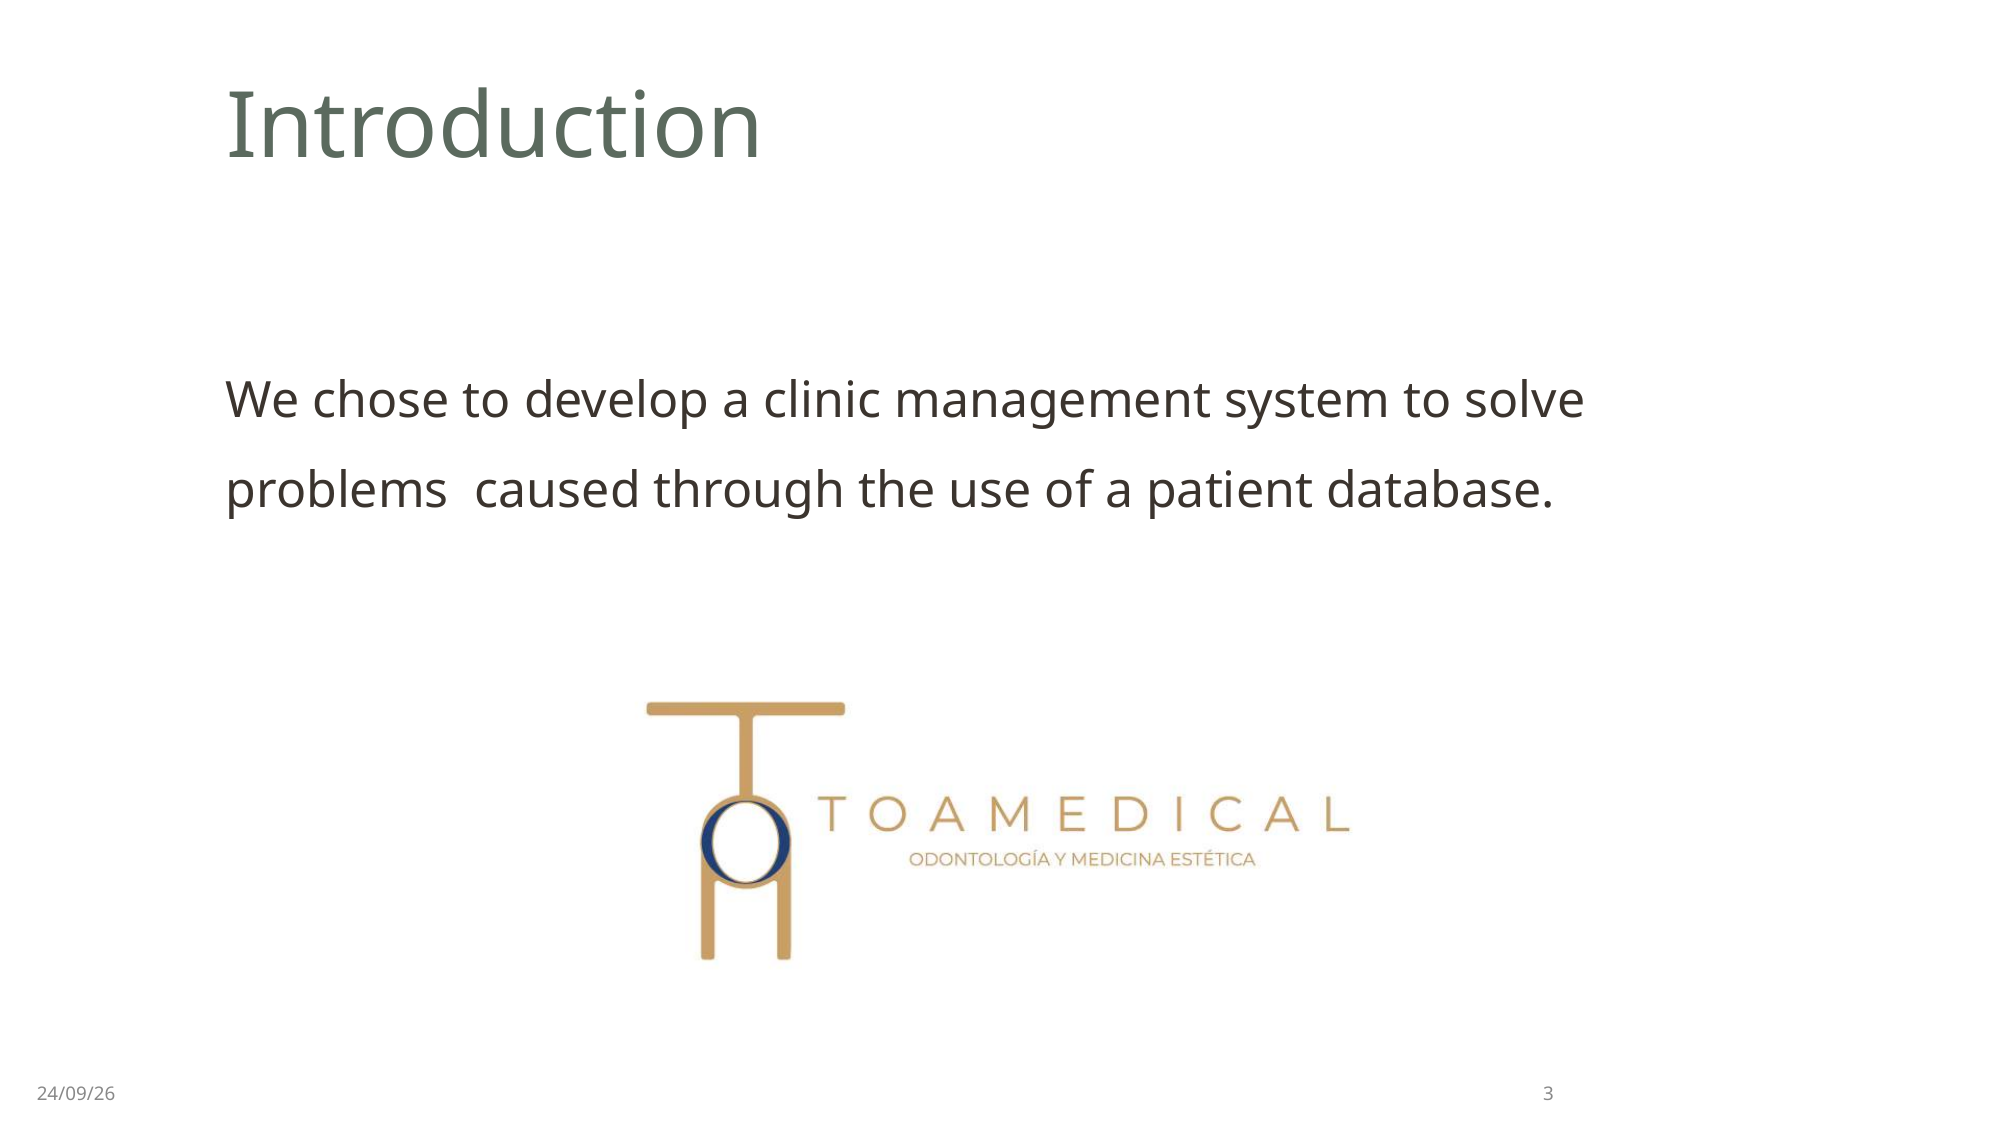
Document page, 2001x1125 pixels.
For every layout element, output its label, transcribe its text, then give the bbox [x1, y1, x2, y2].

text_box [1528, 1064, 1979, 1124]
list 01 [4, 0, 490, 219]
list We chose to develop a clinic management system to solve problems caused through the use of a patient database. [210, 329, 1824, 798]
picture [590, 617, 1469, 985]
text_box 31/10/2025 [21, 1064, 472, 1124]
title Introduction [211, 17, 857, 238]
